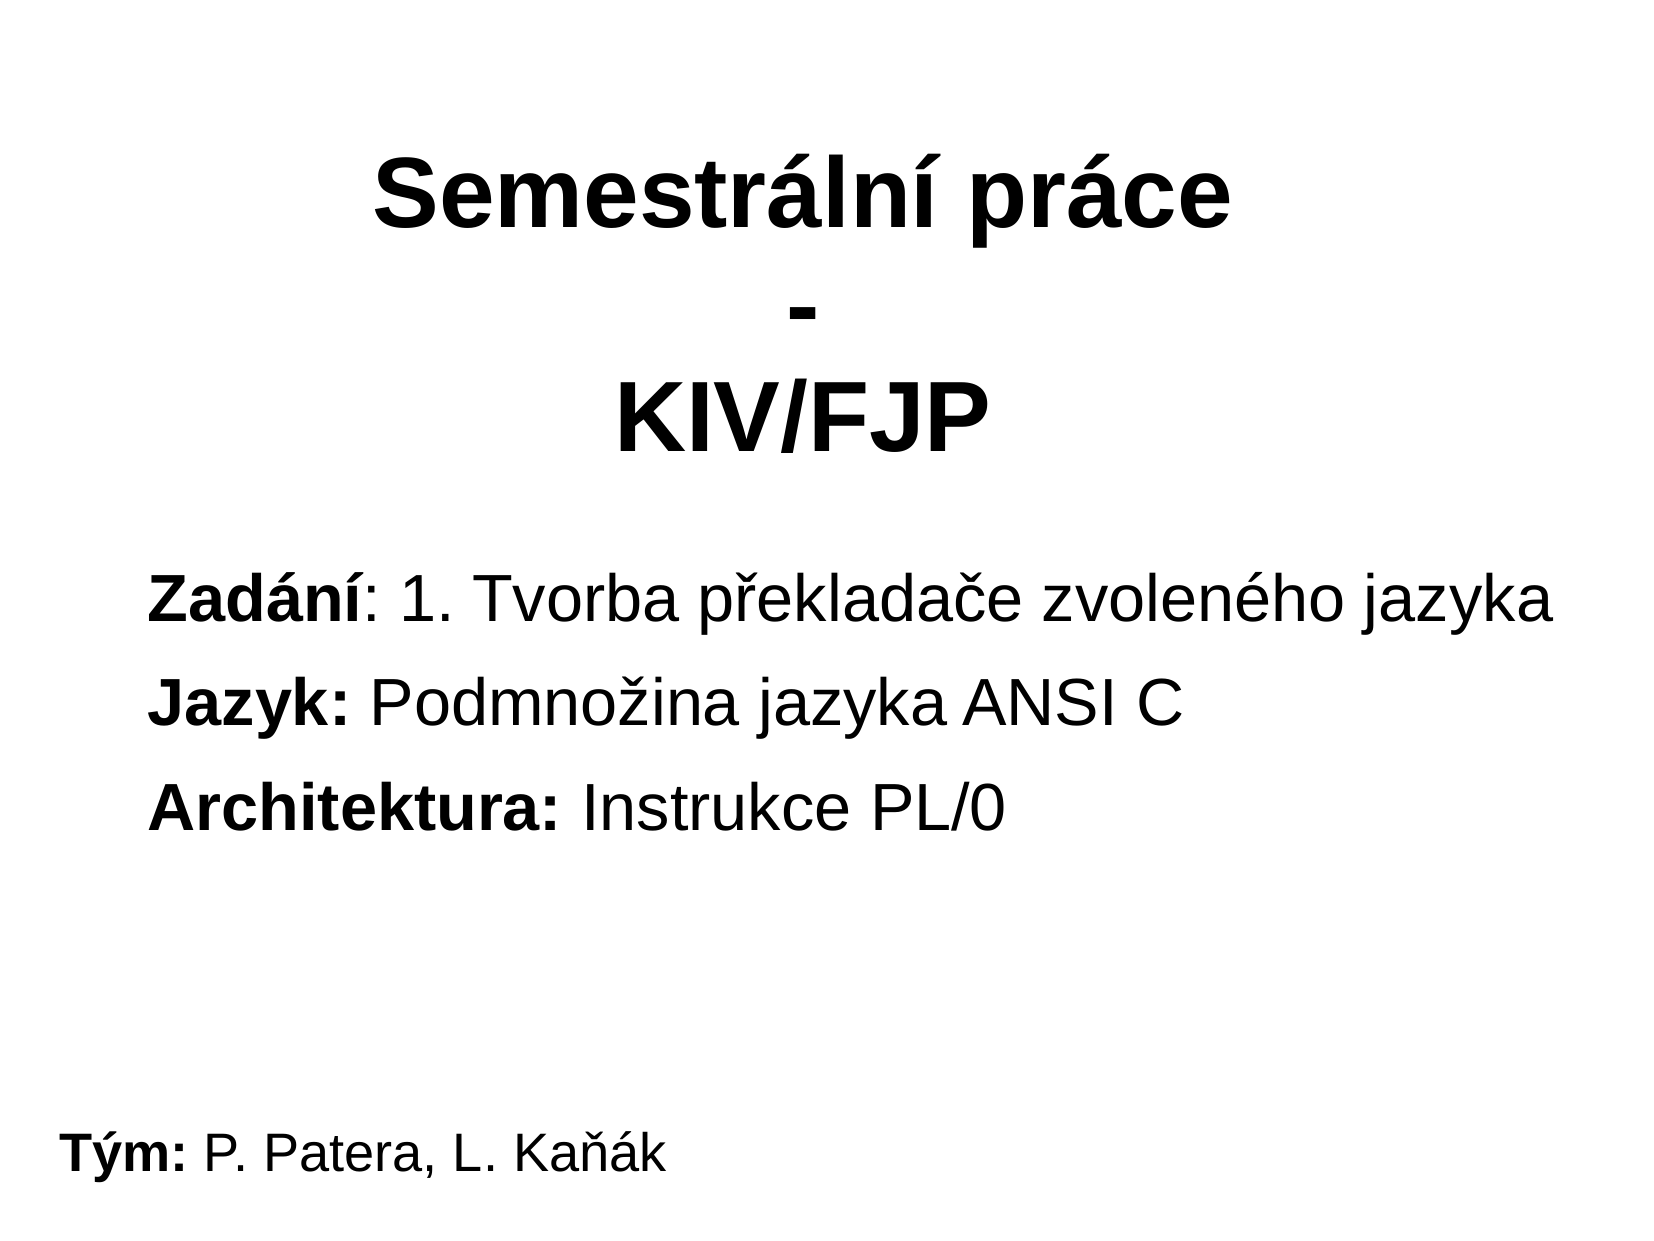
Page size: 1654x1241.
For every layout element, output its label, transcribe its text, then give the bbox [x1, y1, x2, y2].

list Tým: P. Patera, L. Kaňák [0, 1122, 1477, 1241]
list Zadání: 1. Tvorba překladače zvoleného jazyka Jazyk: Podmnožina jazyka ANSI C Architektura: Instrukce PL/0 [76, 561, 1565, 1156]
title Semestrální práce - KIV/FJP [59, 137, 1548, 473]
